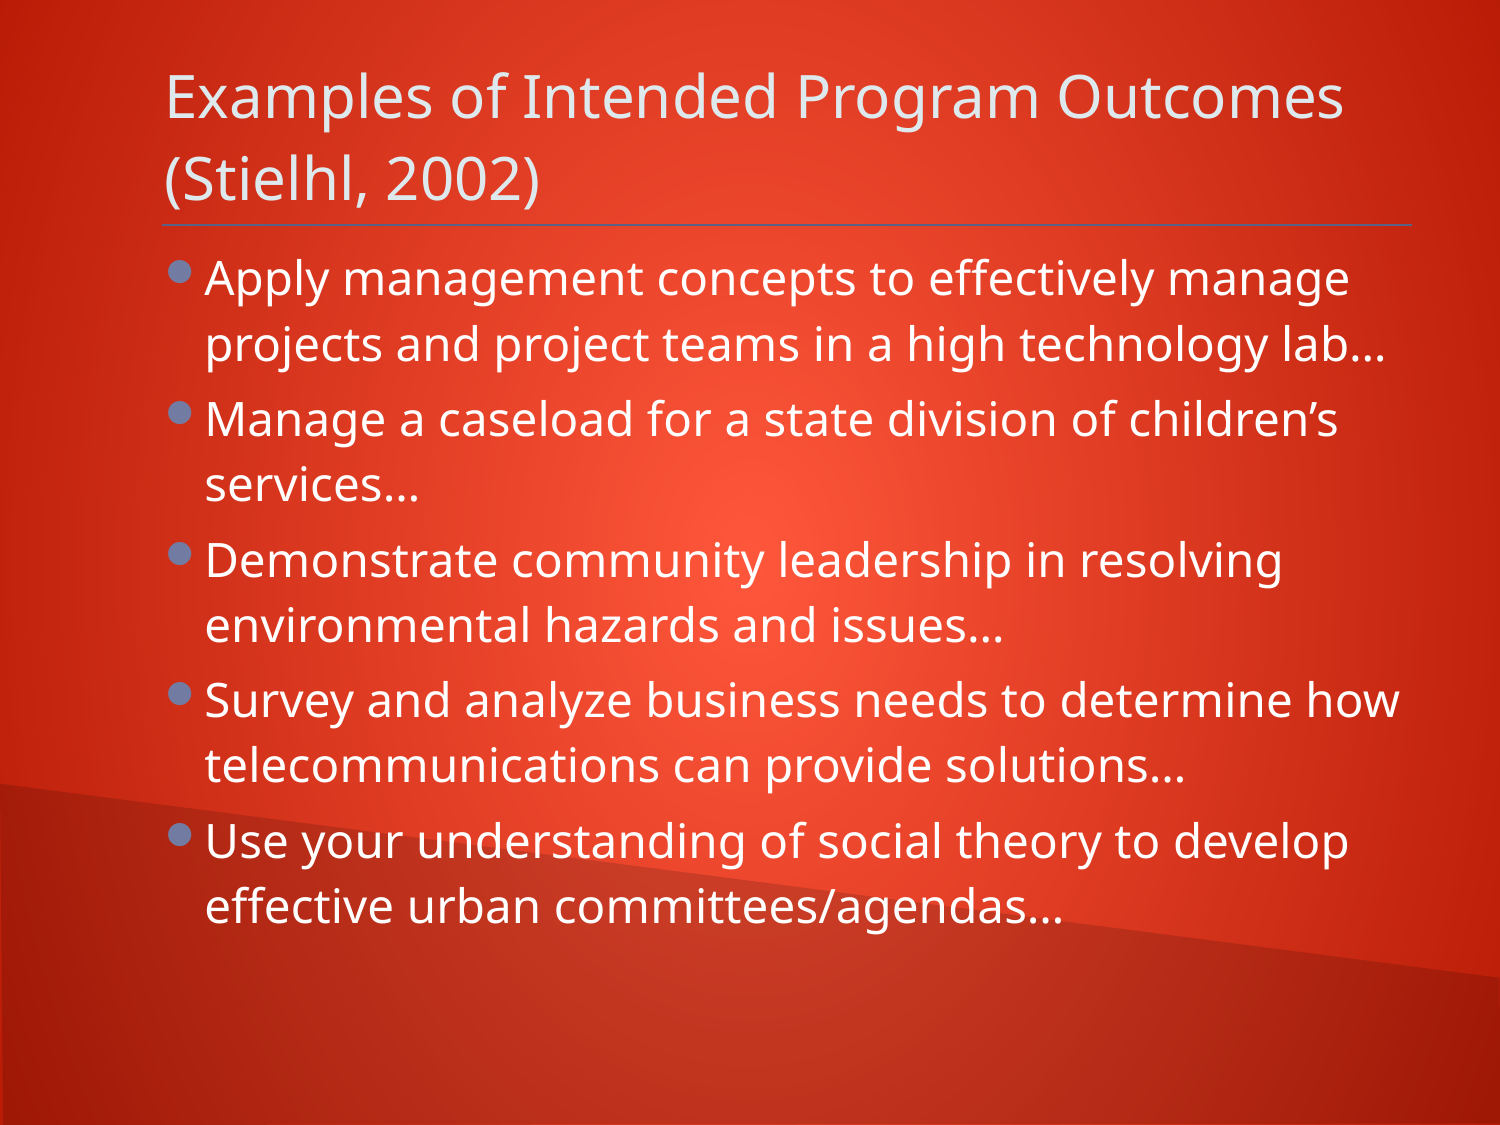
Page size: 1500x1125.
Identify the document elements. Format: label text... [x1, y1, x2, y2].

title Examples of Intended Program Outcomes (Stielhl, 2002) [150, 45, 1425, 233]
list Apply management concepts to effectively manage projects and project teams in a high technology lab… Manage a caseload for a state division of children’s services… Demonstrate community leadership in resolving environmental hazards and issues… Survey and analyze business needs to determine how telecommunications can provide solutions… Use your understanding of social theory to develop effective urban committees/agendas… [150, 237, 1425, 988]
